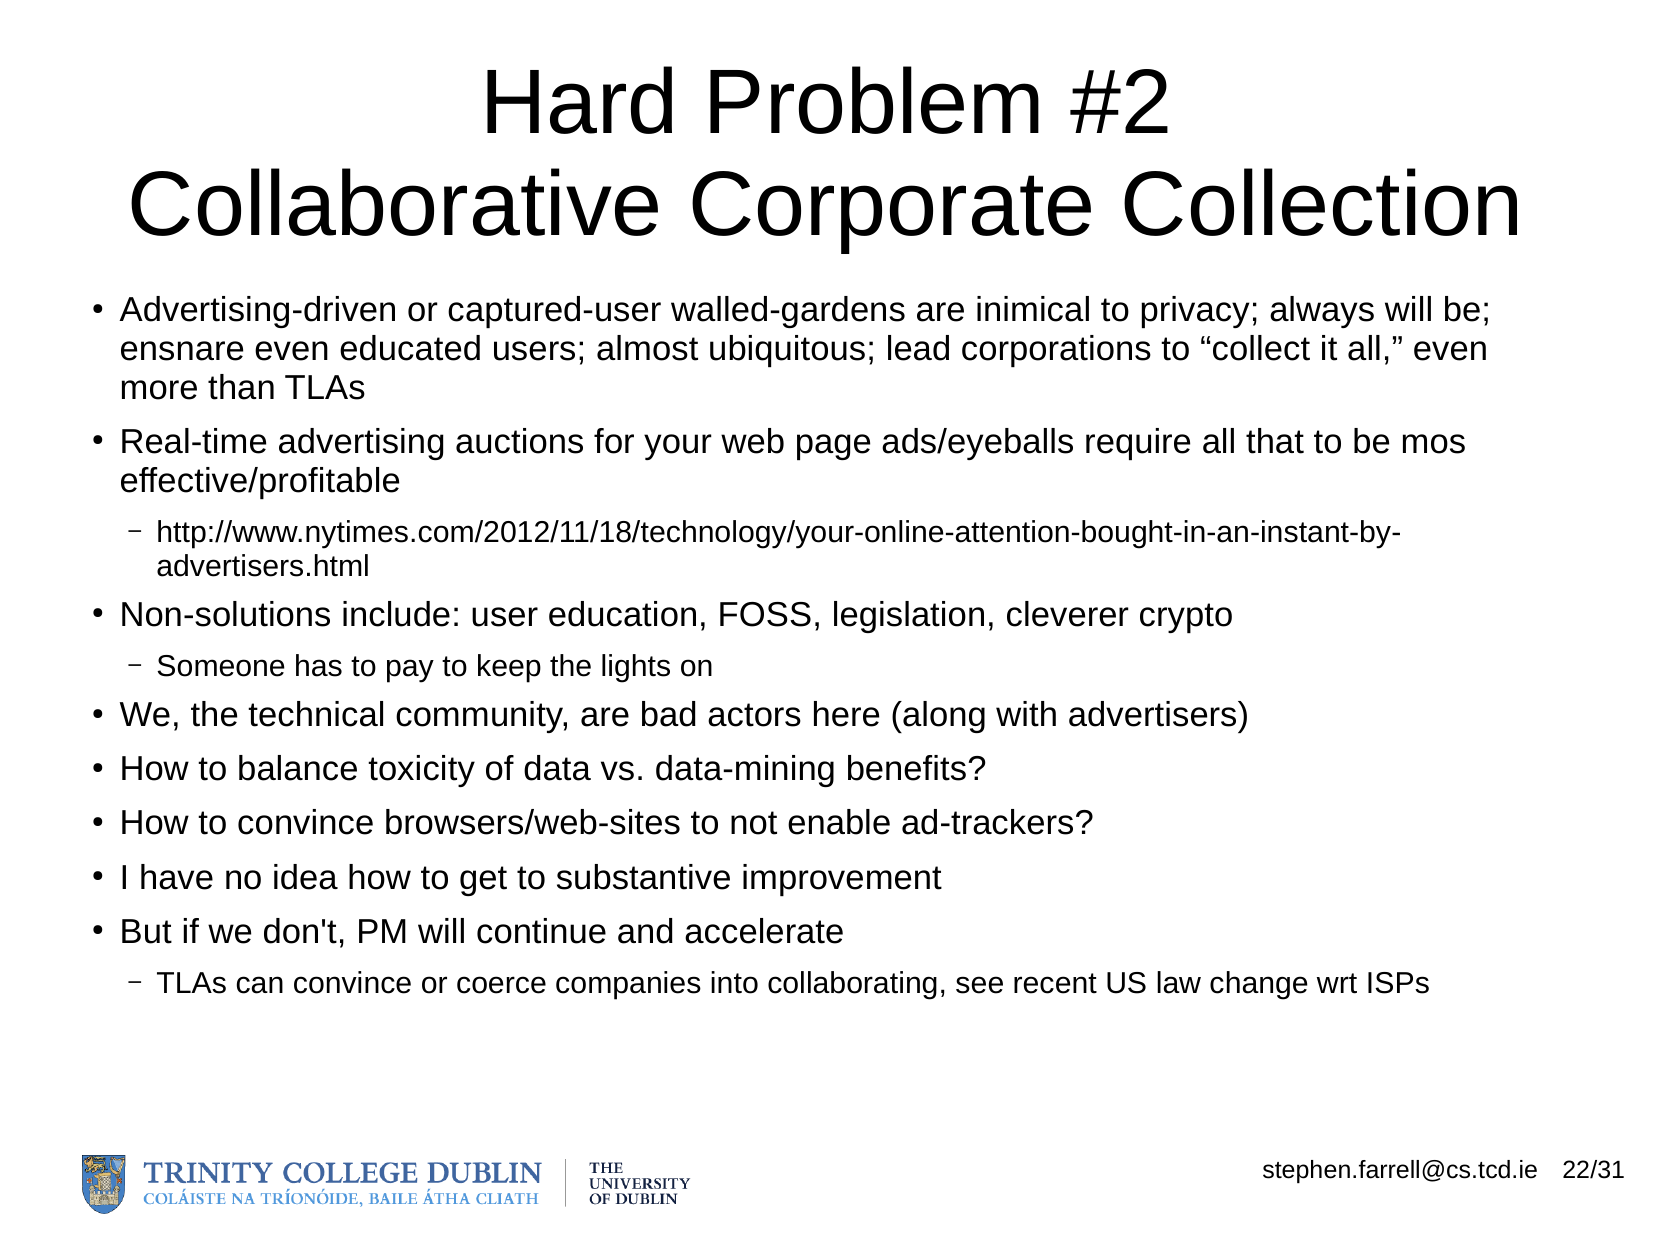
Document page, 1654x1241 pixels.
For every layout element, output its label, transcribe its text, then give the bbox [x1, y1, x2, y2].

list Advertising-driven or captured-user walled-gardens are inimical to privacy; always will be; ensnare even educated users; almost ubiquitous; lead corporations to “collect it all,” even more than TLAs Real-time advertising auctions for your web page ads/eyeballs require all that to be mos effective/profitable http://www.nytimes.com/2012/11/18/technology/your-online-attention-bought-in-an-instant-by-advertisers.html Non-solutions include: user education, FOSS, legislation, cleverer crypto Someone has to pay to keep the lights on We, the technical community, are bad actors here (along with advertisers) How to balance toxicity of data vs. data-mining benefits? How to convince browsers/web-sites to not enable ad-trackers? I have no idea how to get to substantive improvement But if we don't, PM will continue and accelerate TLAs can convince or coerce companies into collaborating, see recent US law change wrt ISPs [82, 290, 1571, 1010]
picture [82, 1155, 694, 1214]
title Hard Problem #2 Collaborative Corporate Collection [82, 49, 1571, 257]
